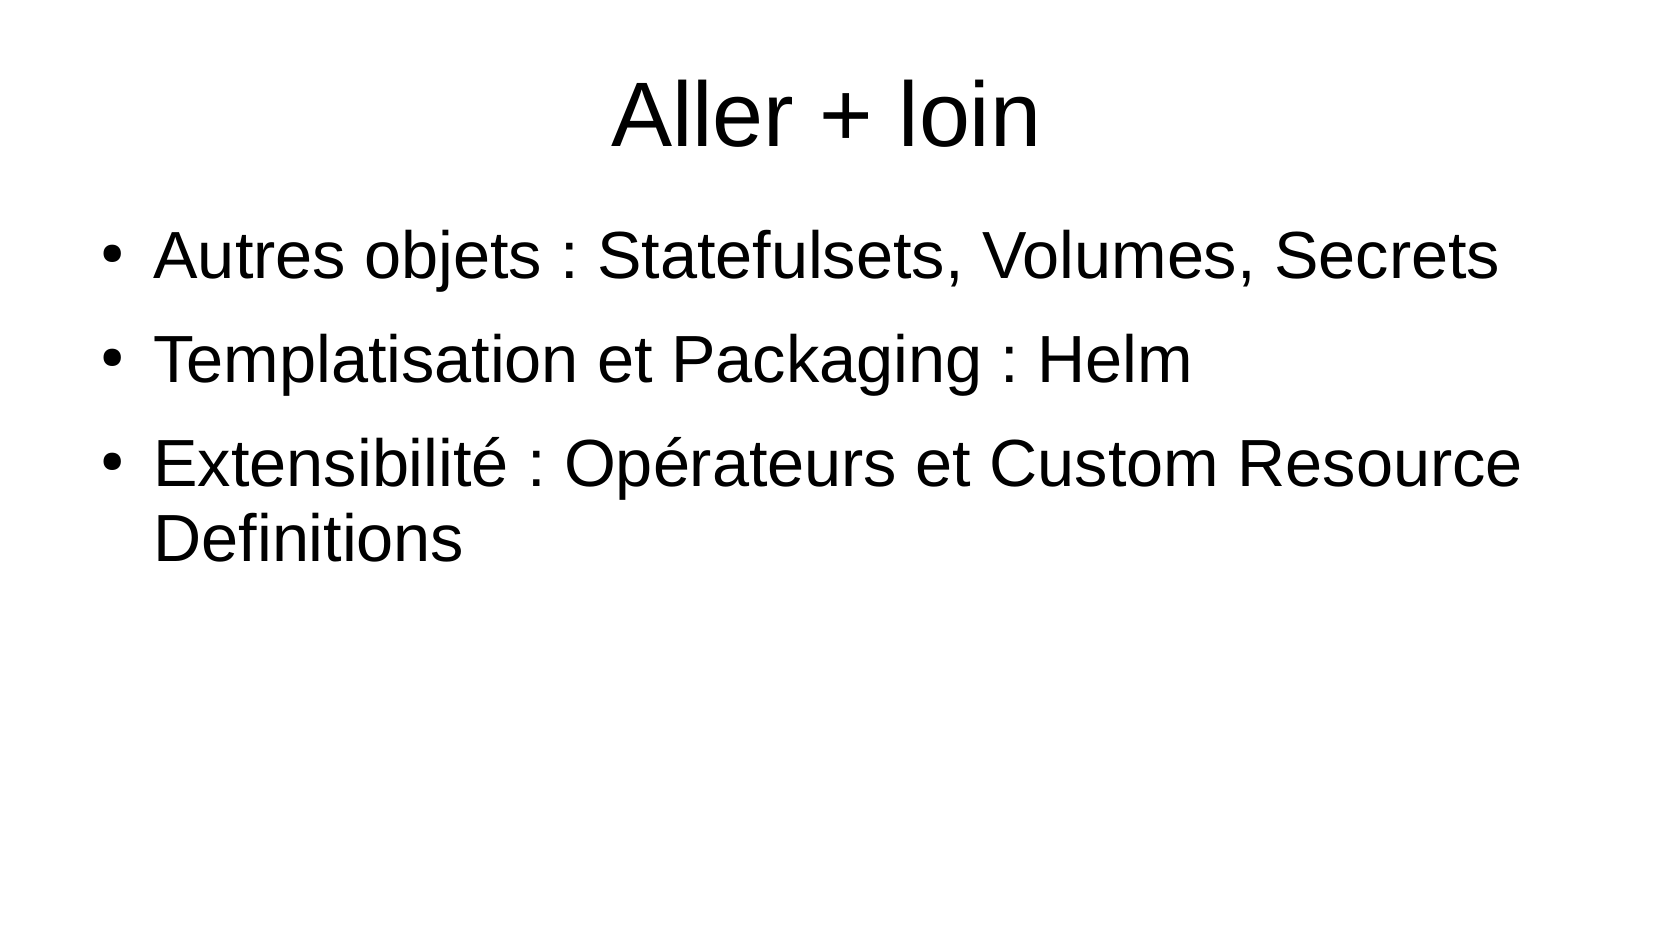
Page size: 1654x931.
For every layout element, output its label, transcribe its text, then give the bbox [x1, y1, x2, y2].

title Aller + loin [82, 37, 1571, 193]
list Autres objets : Statefulsets, Volumes, Secrets Templatisation et Packaging : Helm Extensibilité : Opérateurs et Custom Resource Definitions [82, 217, 1571, 758]
